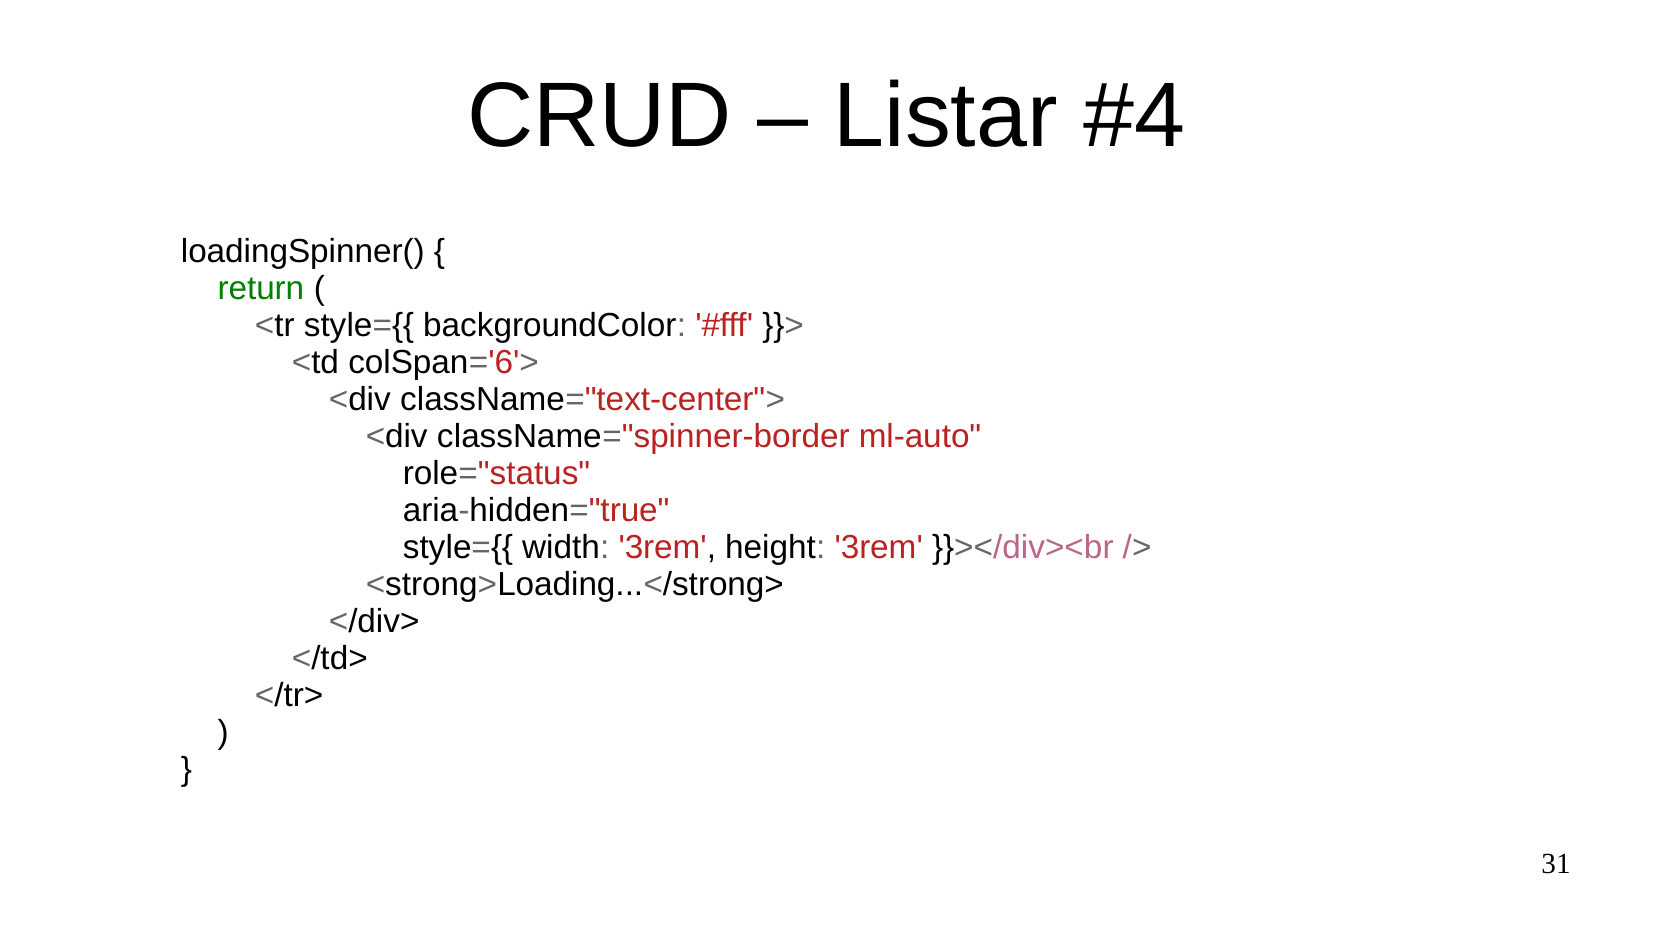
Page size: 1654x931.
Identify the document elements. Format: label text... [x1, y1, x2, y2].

title CRUD – Listar #4 [82, 37, 1571, 193]
text_box loadingSpinner() { return ( <tr style={{ backgroundColor: '#fff' }}> <td colSpan='6'> <div className="text-center"> <div className="spinner-border ml-auto" role="status" aria-hidden="true" style={{ width: '3rem', height: '3rem' }}></div><br /> <strong>Loading...</strong> </div> </td> </tr> ) } [129, 187, 1339, 870]
